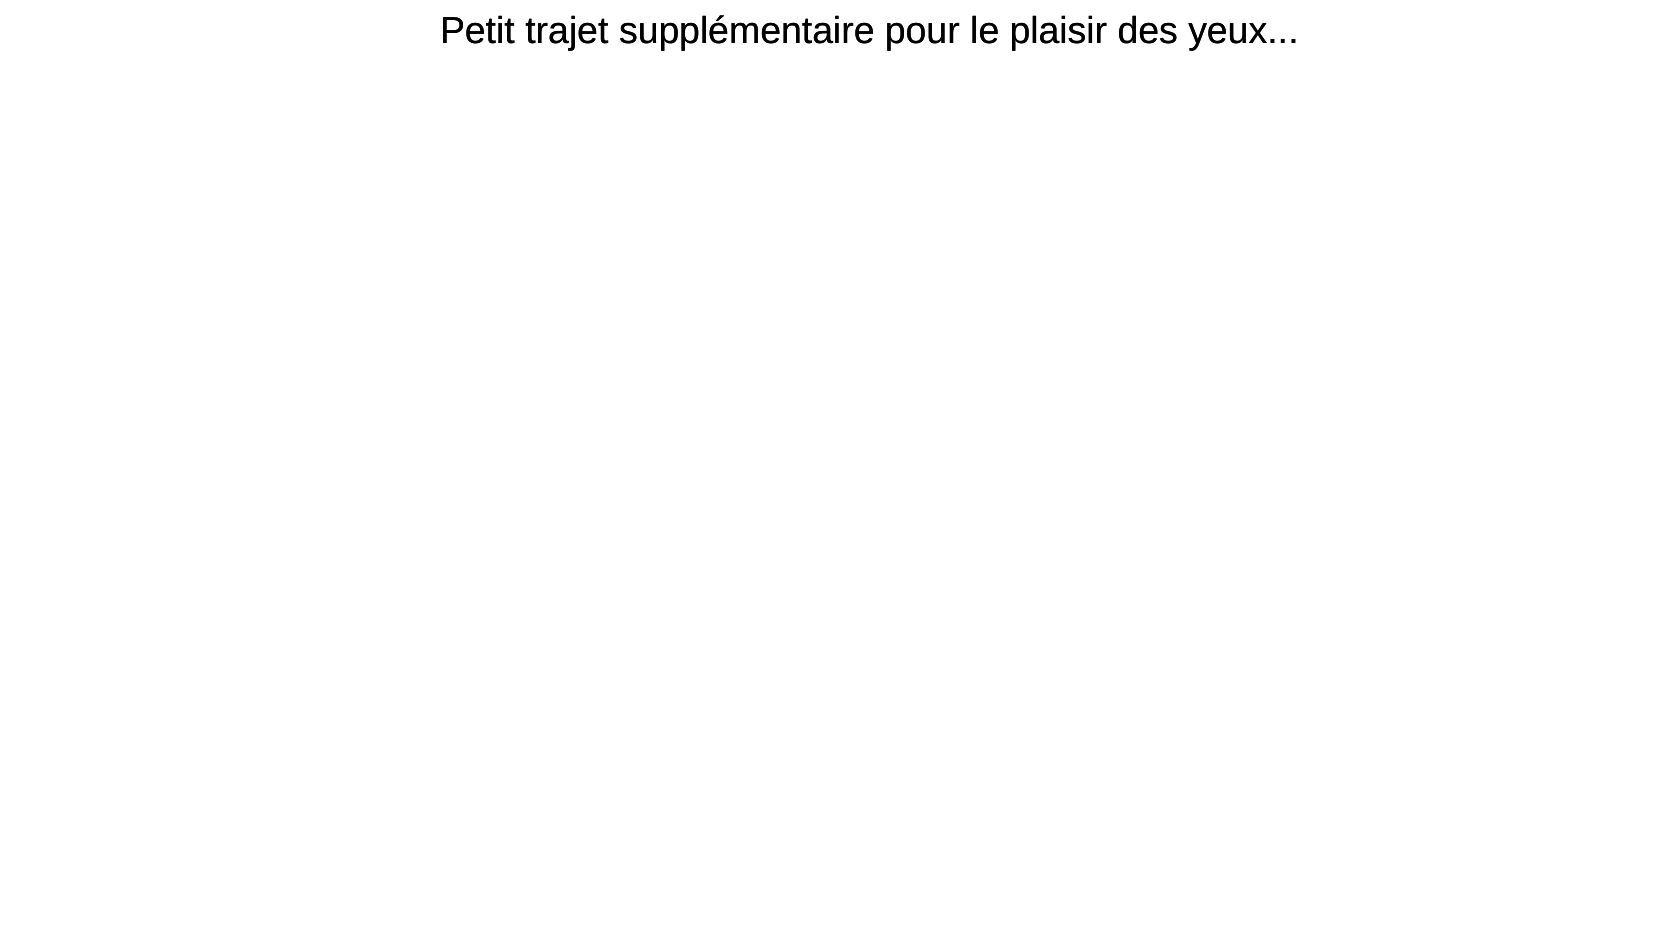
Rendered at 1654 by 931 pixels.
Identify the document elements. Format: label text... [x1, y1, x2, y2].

text_box Petit trajet supplémentaire pour le plaisir des yeux... [425, 2, 1315, 60]
